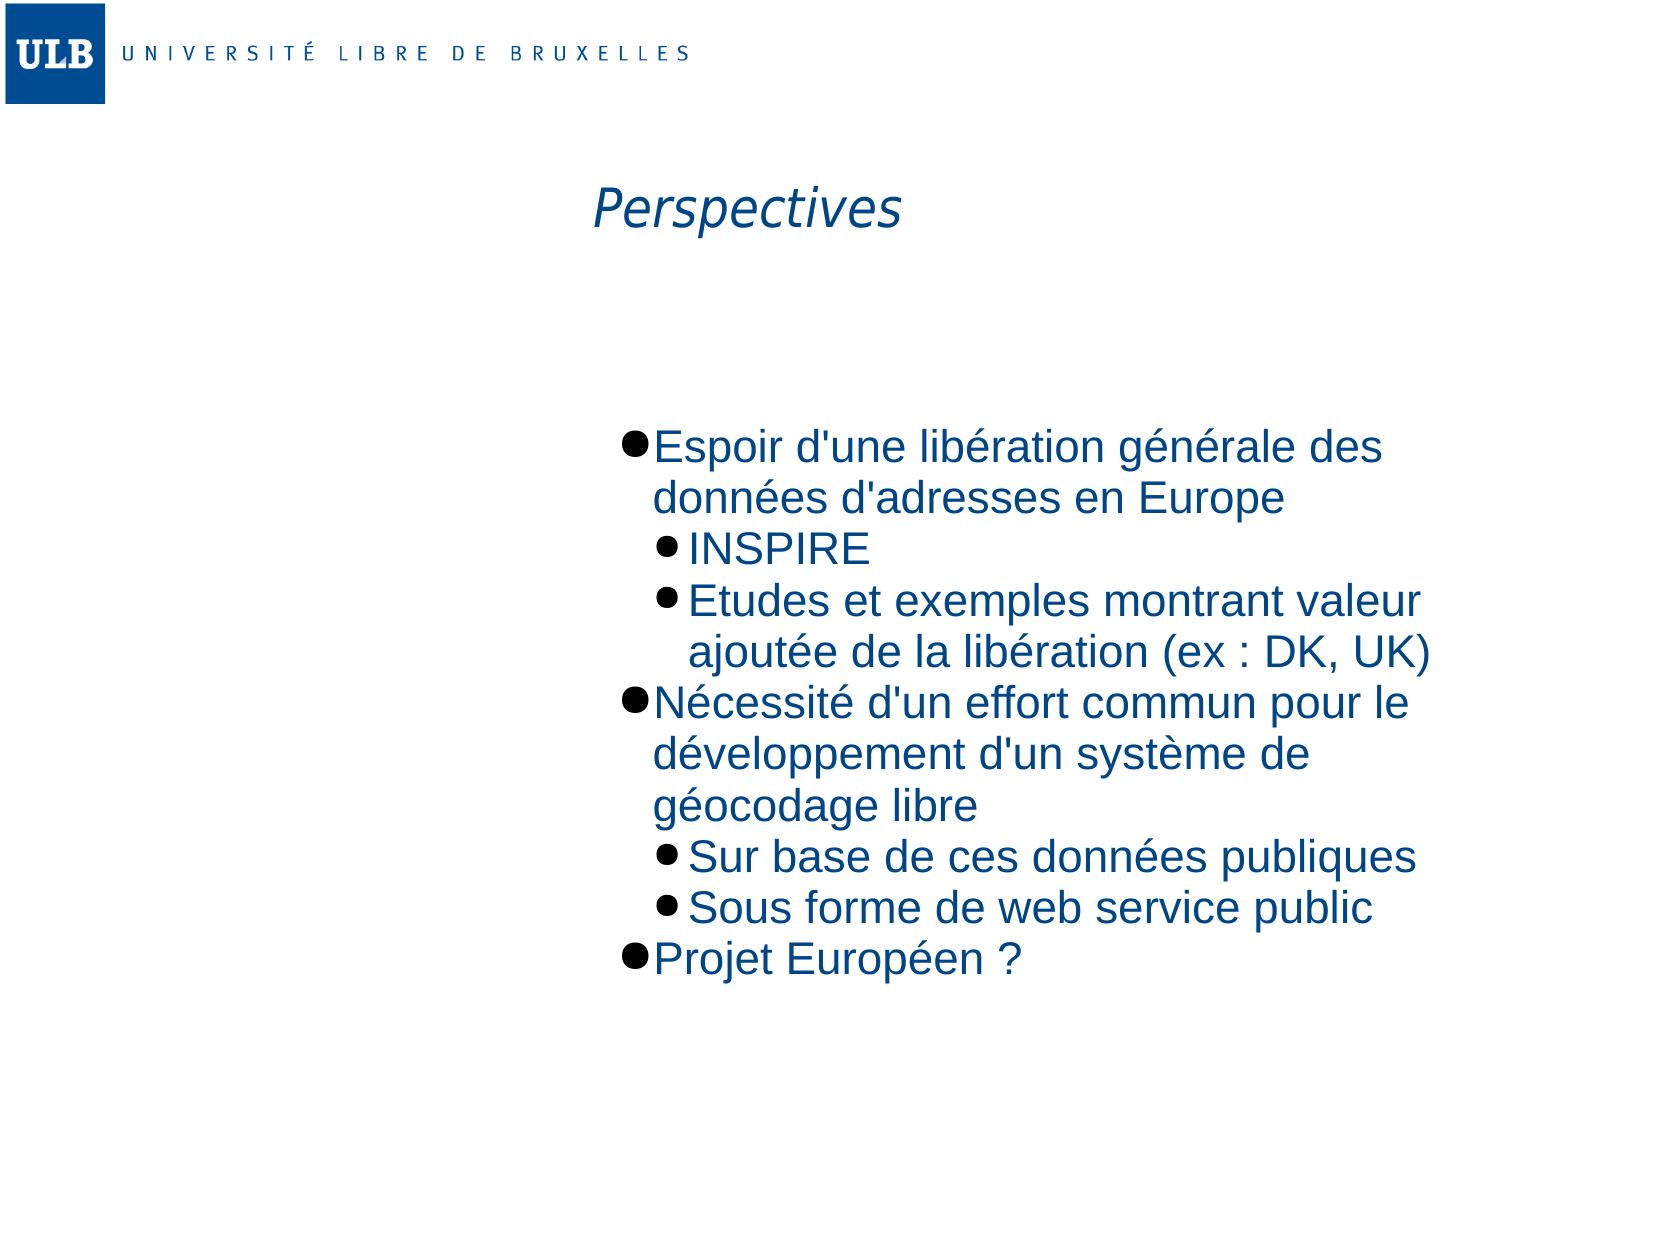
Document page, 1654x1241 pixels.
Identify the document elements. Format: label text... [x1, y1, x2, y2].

picture [0, 0, 700, 107]
text_box Espoir d'une libération générale des données d'adresses en Europe INSPIRE Etudes et exemples montrant valeur ajoutée de la libération (ex : DK, UK) Nécessité d'un effort commun pour le développement d'un système de géocodage libre Sur base de ces données publiques Sous forme de web service public Projet Européen ? [602, 413, 1548, 993]
text_box Perspectives [578, 170, 1264, 249]
